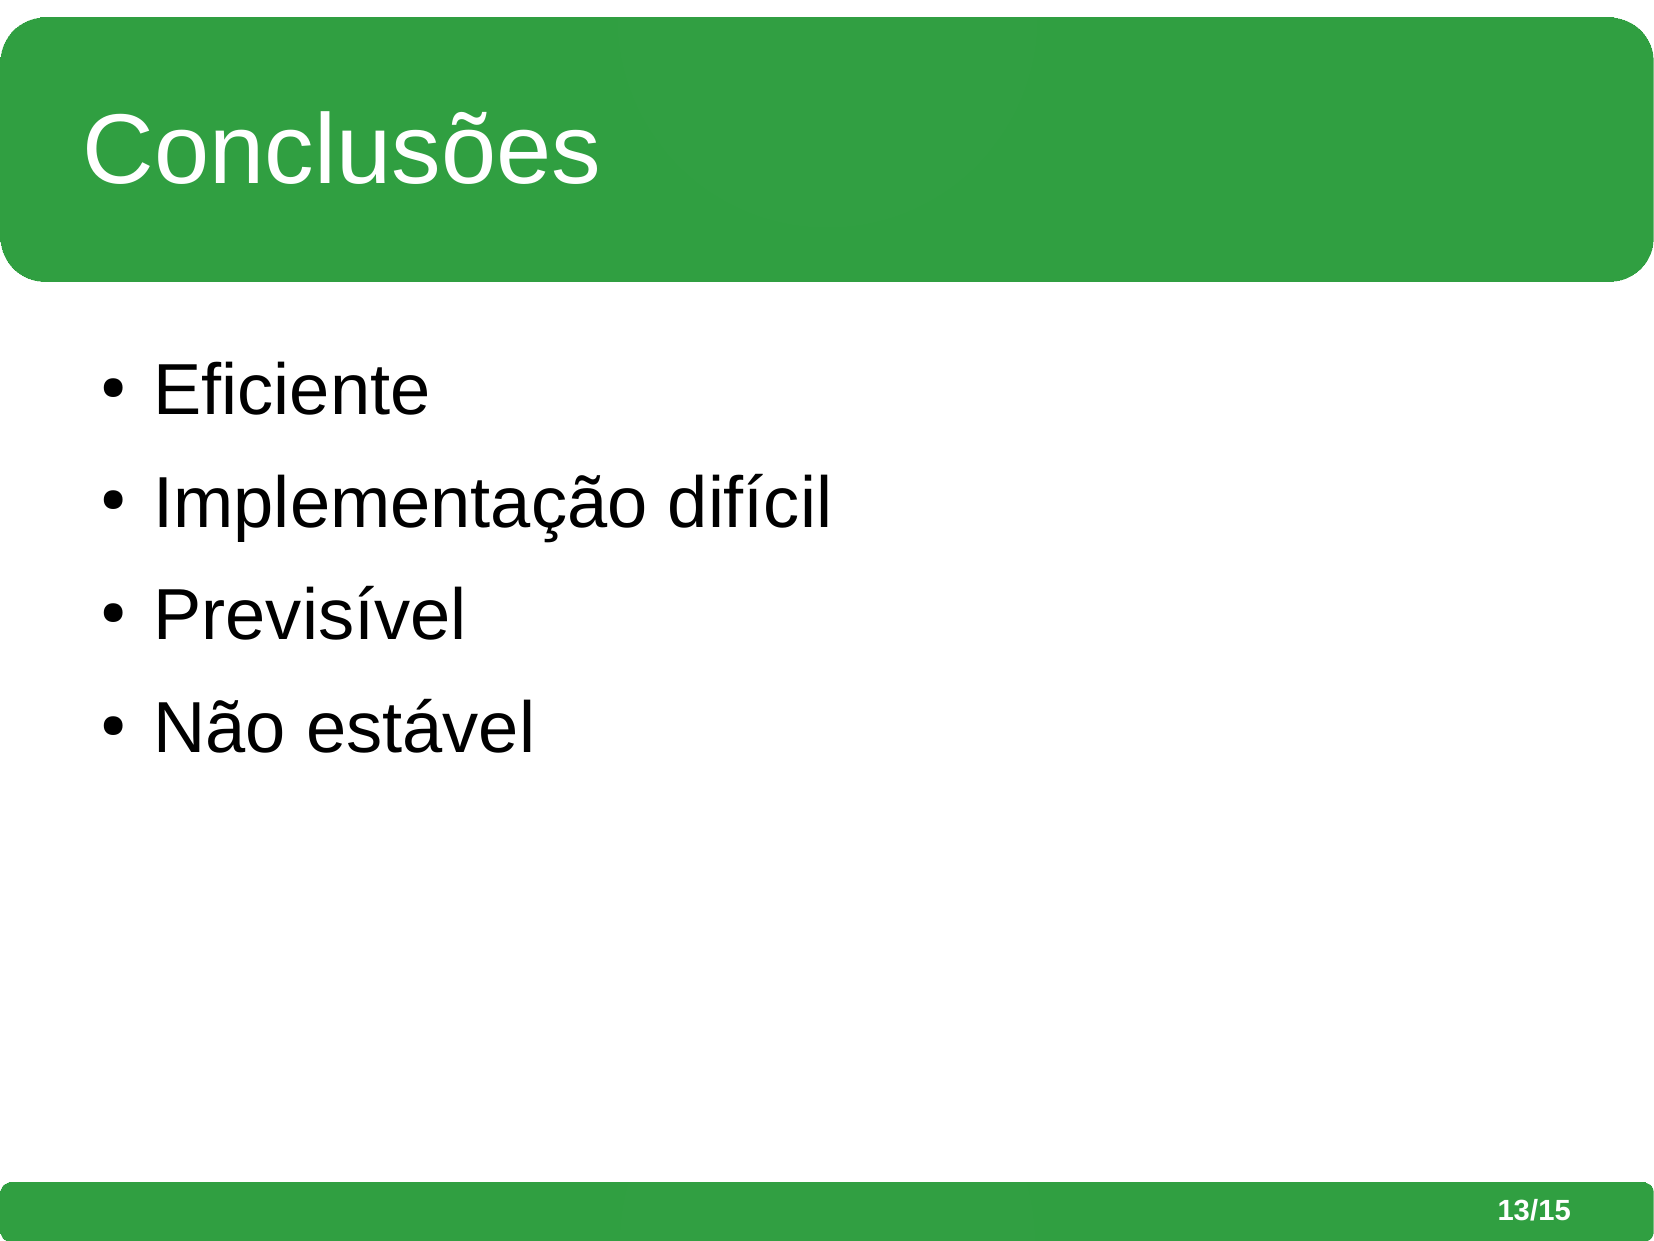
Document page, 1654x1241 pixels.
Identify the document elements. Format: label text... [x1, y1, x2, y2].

title Conclusões [82, 47, 1571, 252]
list Eficiente Implementação difícil Previsível Não estável [82, 349, 1571, 1069]
